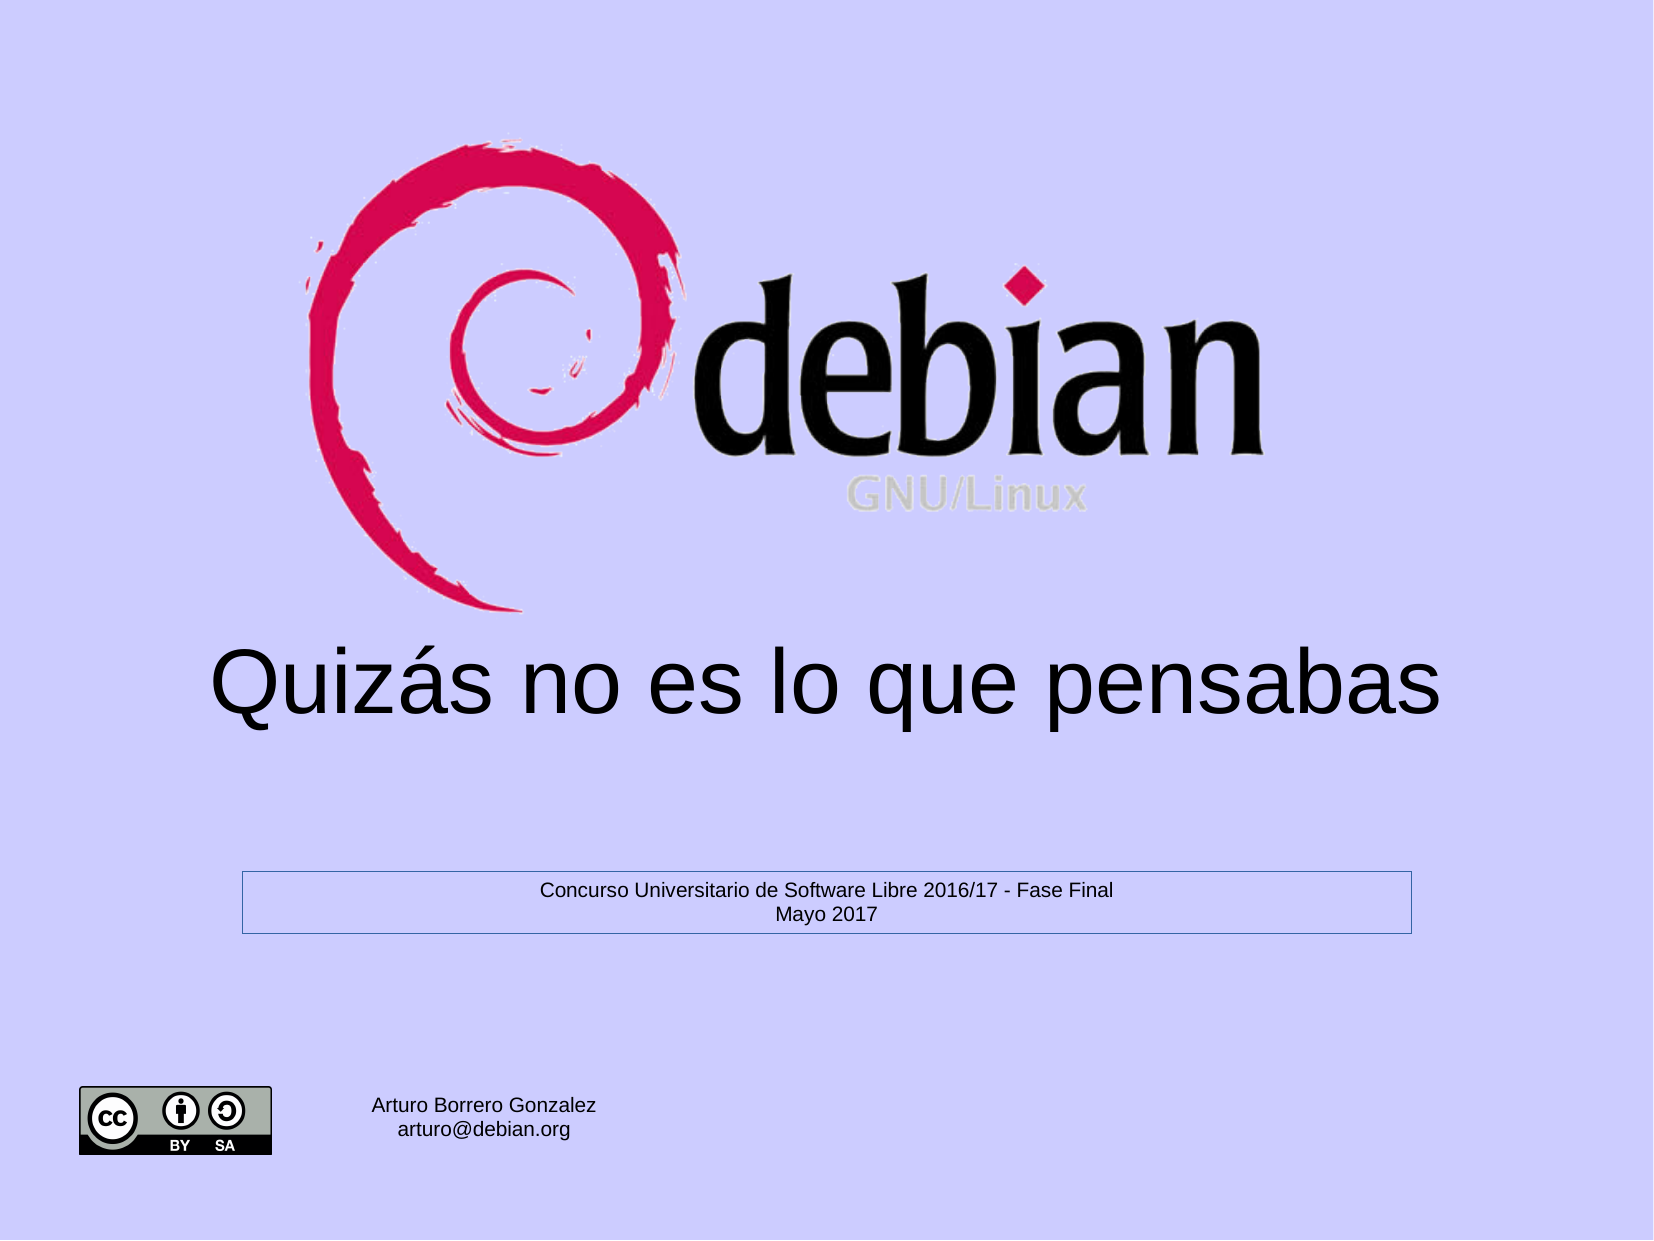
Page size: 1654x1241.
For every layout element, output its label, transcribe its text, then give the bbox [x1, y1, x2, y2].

picture [79, 1086, 272, 1155]
picture [271, 118, 1323, 626]
text_box Concurso Universitario de Software Libre 2016/17 - Fase Final Mayo 2017 [242, 871, 1412, 934]
title Quizás no es lo que pensabas [82, 578, 1571, 786]
text_box Arturo Borrero Gonzalez arturo@debian.org [283, 1086, 686, 1158]
